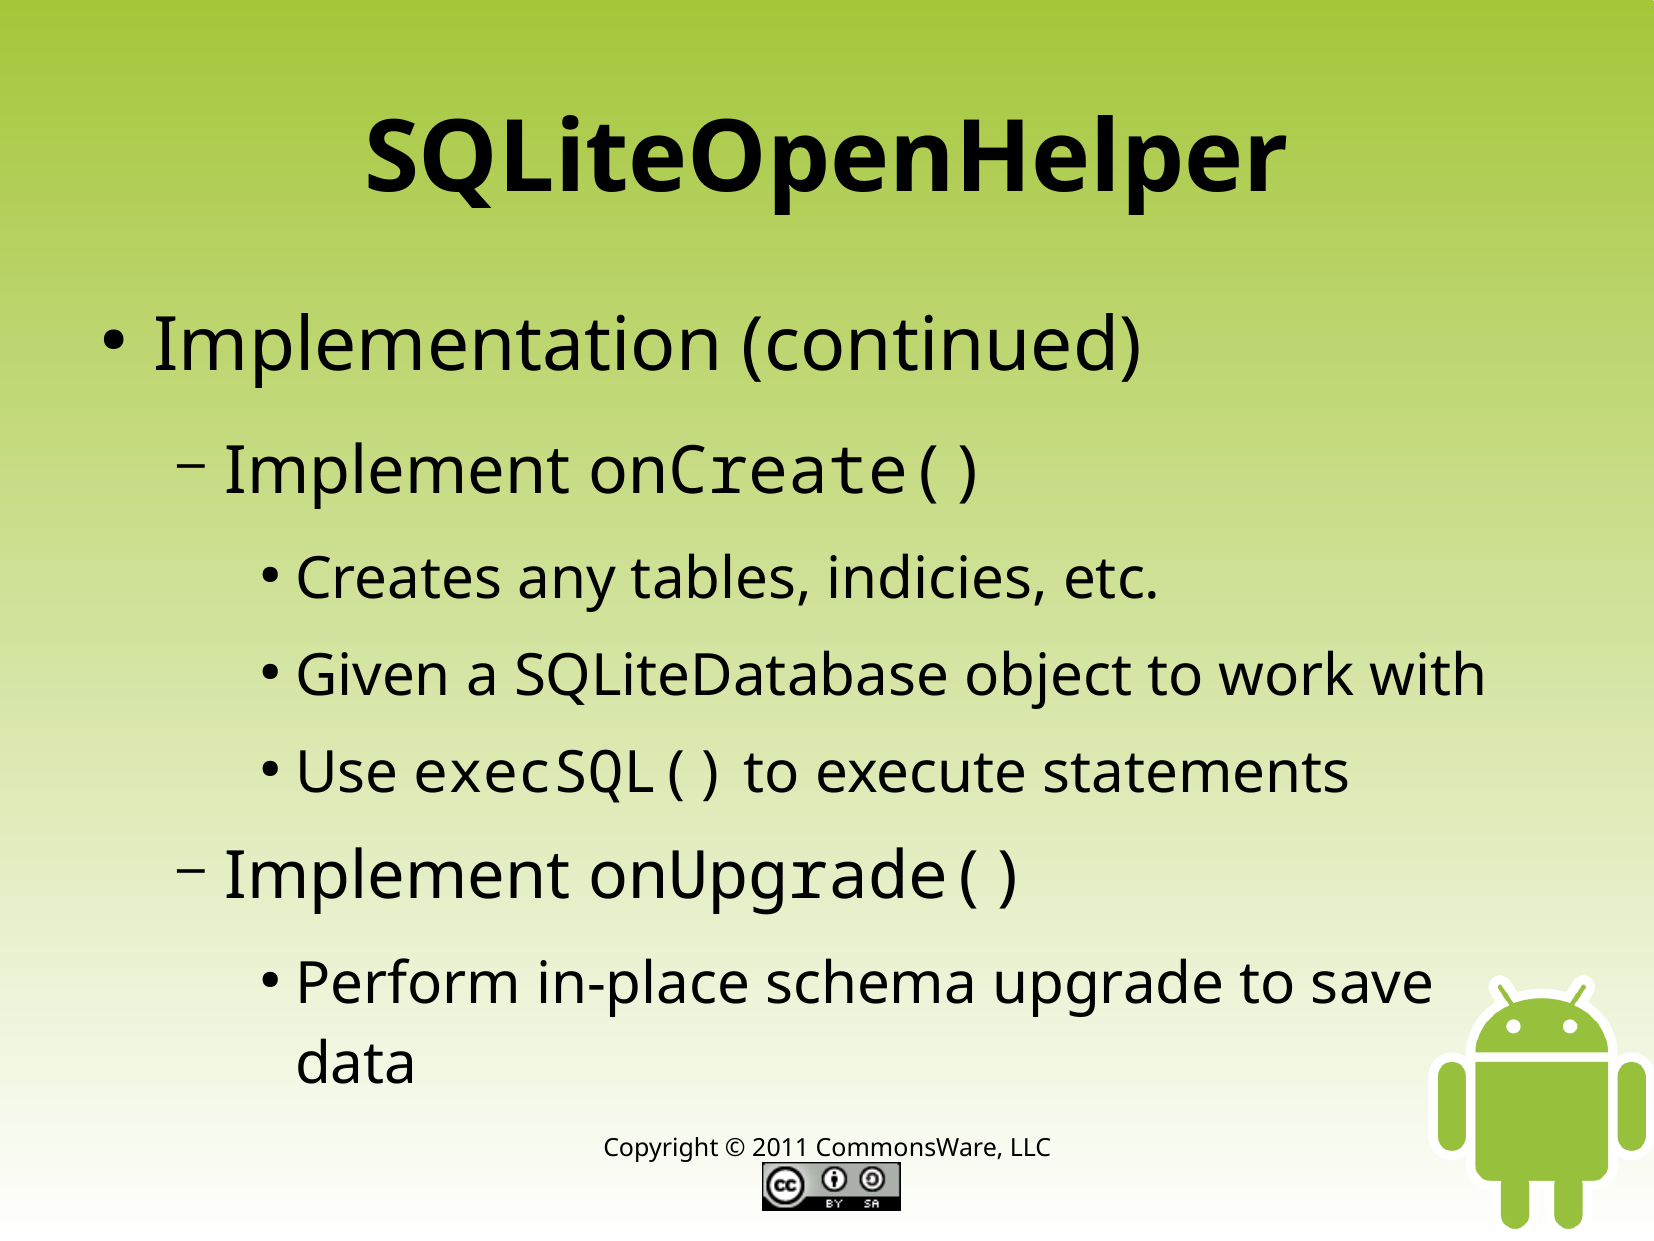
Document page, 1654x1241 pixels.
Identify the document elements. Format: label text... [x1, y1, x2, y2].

picture [1428, 975, 1654, 1238]
title SQLiteOpenHelper [82, 49, 1571, 257]
list Implementation (continued) Implement onCreate() Creates any tables, indicies, etc. Given a SQLiteDatabase object to work with Use execSQL() to execute statements Implement onUpgrade() Perform in-place schema upgrade to save data [82, 290, 1538, 1088]
picture [762, 1162, 901, 1211]
